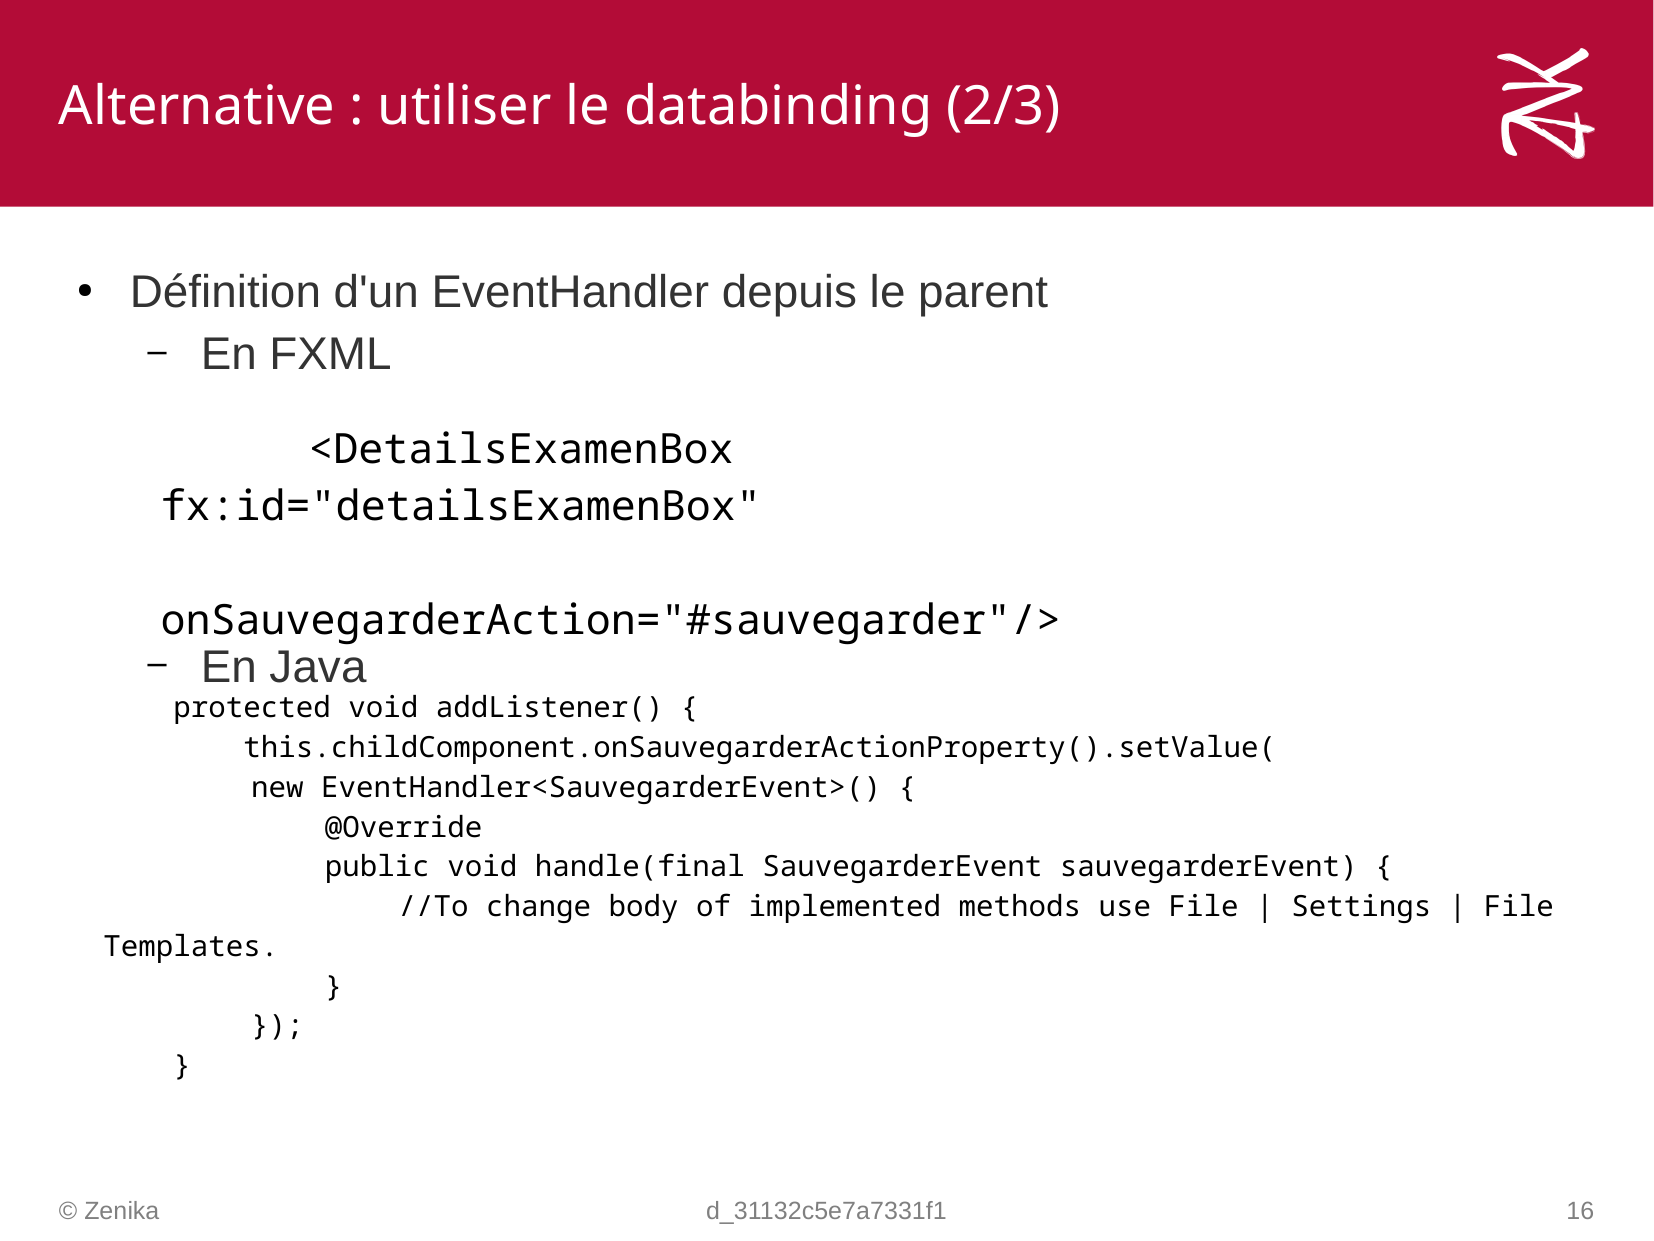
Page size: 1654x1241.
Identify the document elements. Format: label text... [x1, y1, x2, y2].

text_box <DetailsExamenBox fx:id="detailsExamenBox" onSauvegarderAction="#sauvegarder"/> [145, 411, 1270, 511]
list Définition d'un EventHandler depuis le parent En FXML En Java [59, 265, 1595, 986]
title Alternative : utiliser le databinding (2/3) [59, 29, 1595, 178]
text_box protected void addListener() { this.childComponent.onSauvegarderActionProperty().setValue( new EventHandler<SauvegarderEvent>() { @Override public void handle(final SauvegarderEvent sauvegarderEvent) { //To change body of implemented methods use File | Settings | File Templates. } }); } [88, 679, 1580, 967]
